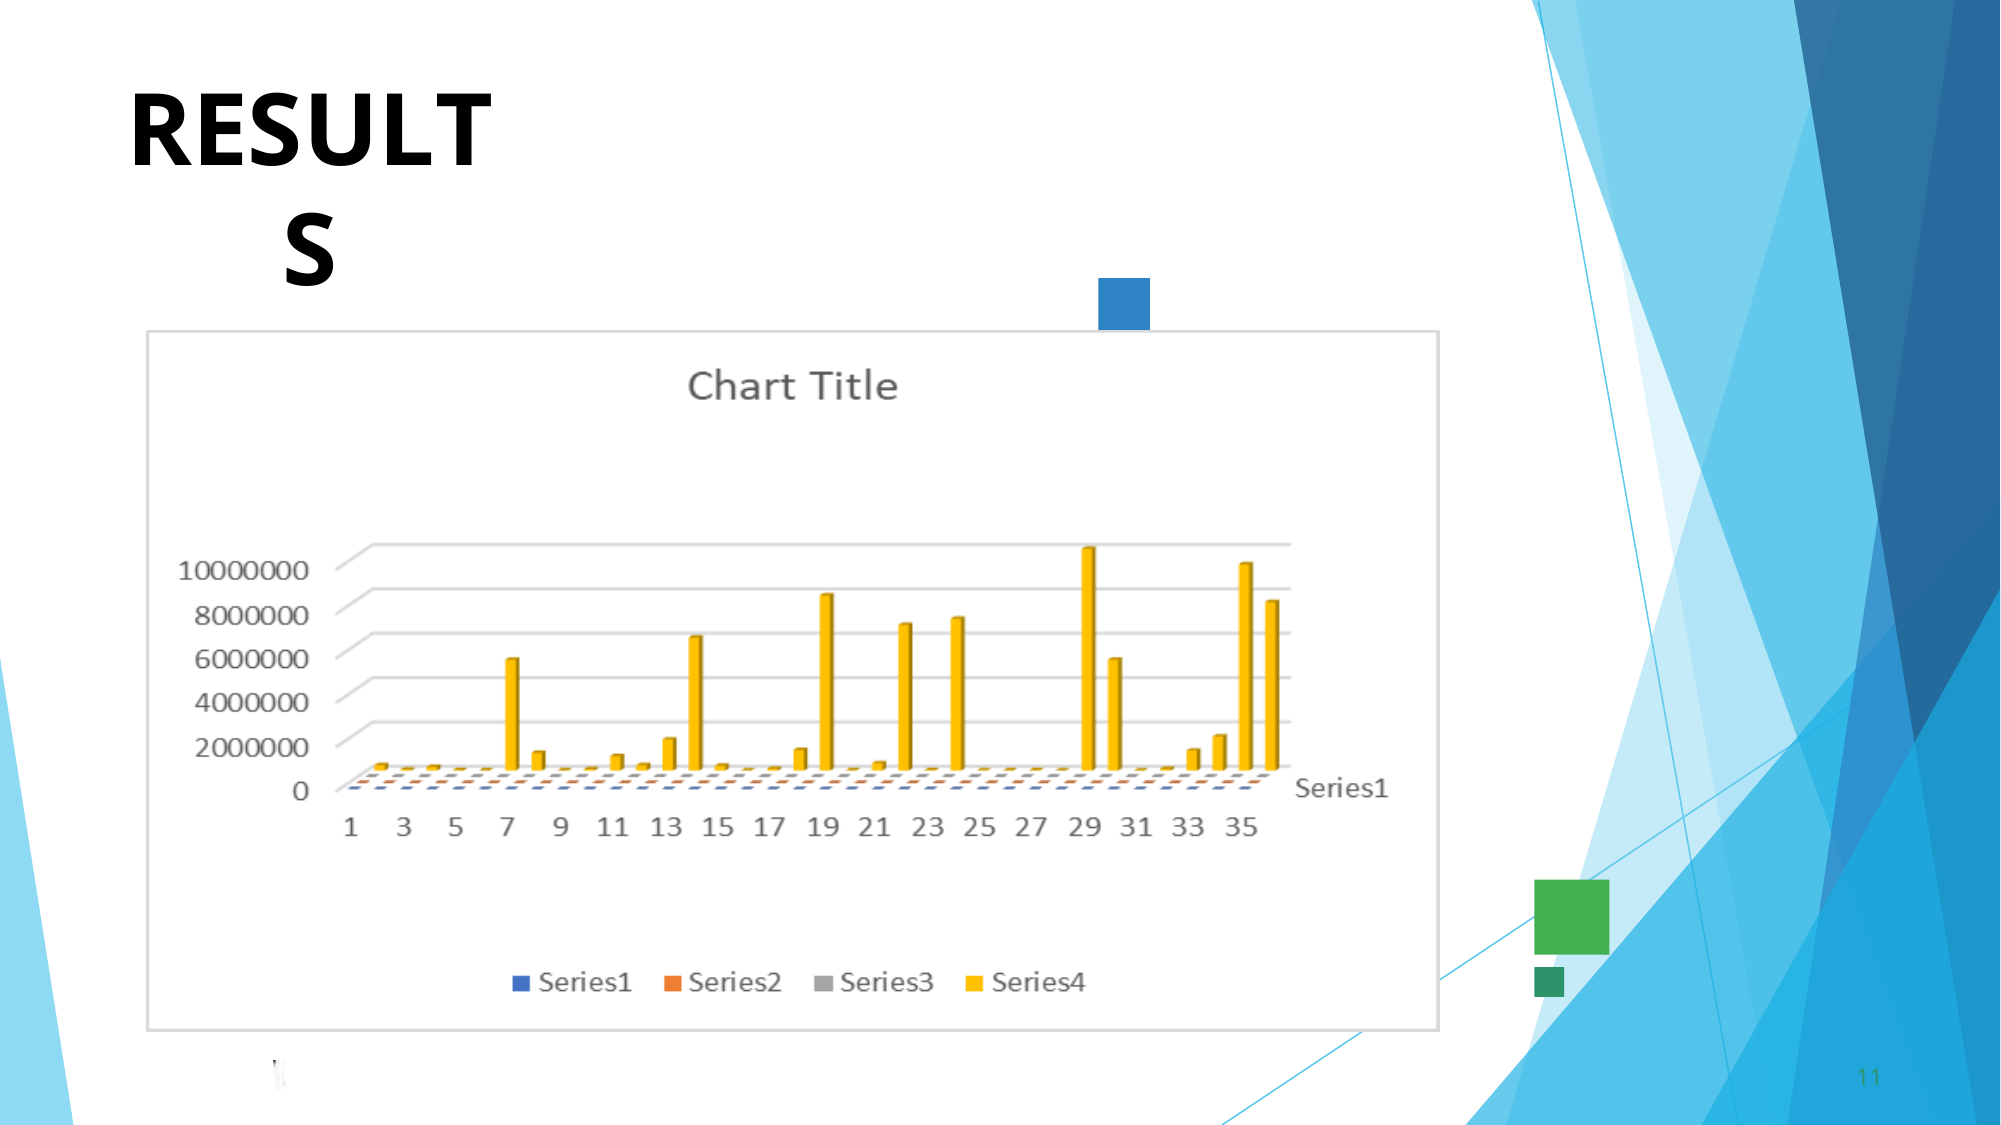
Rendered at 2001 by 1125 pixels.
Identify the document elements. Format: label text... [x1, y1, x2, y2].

title RESULTS [123, 63, 524, 188]
picture [273, 1060, 286, 1091]
text_box [1849, 1061, 1888, 1094]
text_box [1098, 278, 1150, 330]
text_box [1534, 967, 1565, 997]
picture [146, 330, 1440, 1033]
text_box [1534, 879, 1610, 955]
